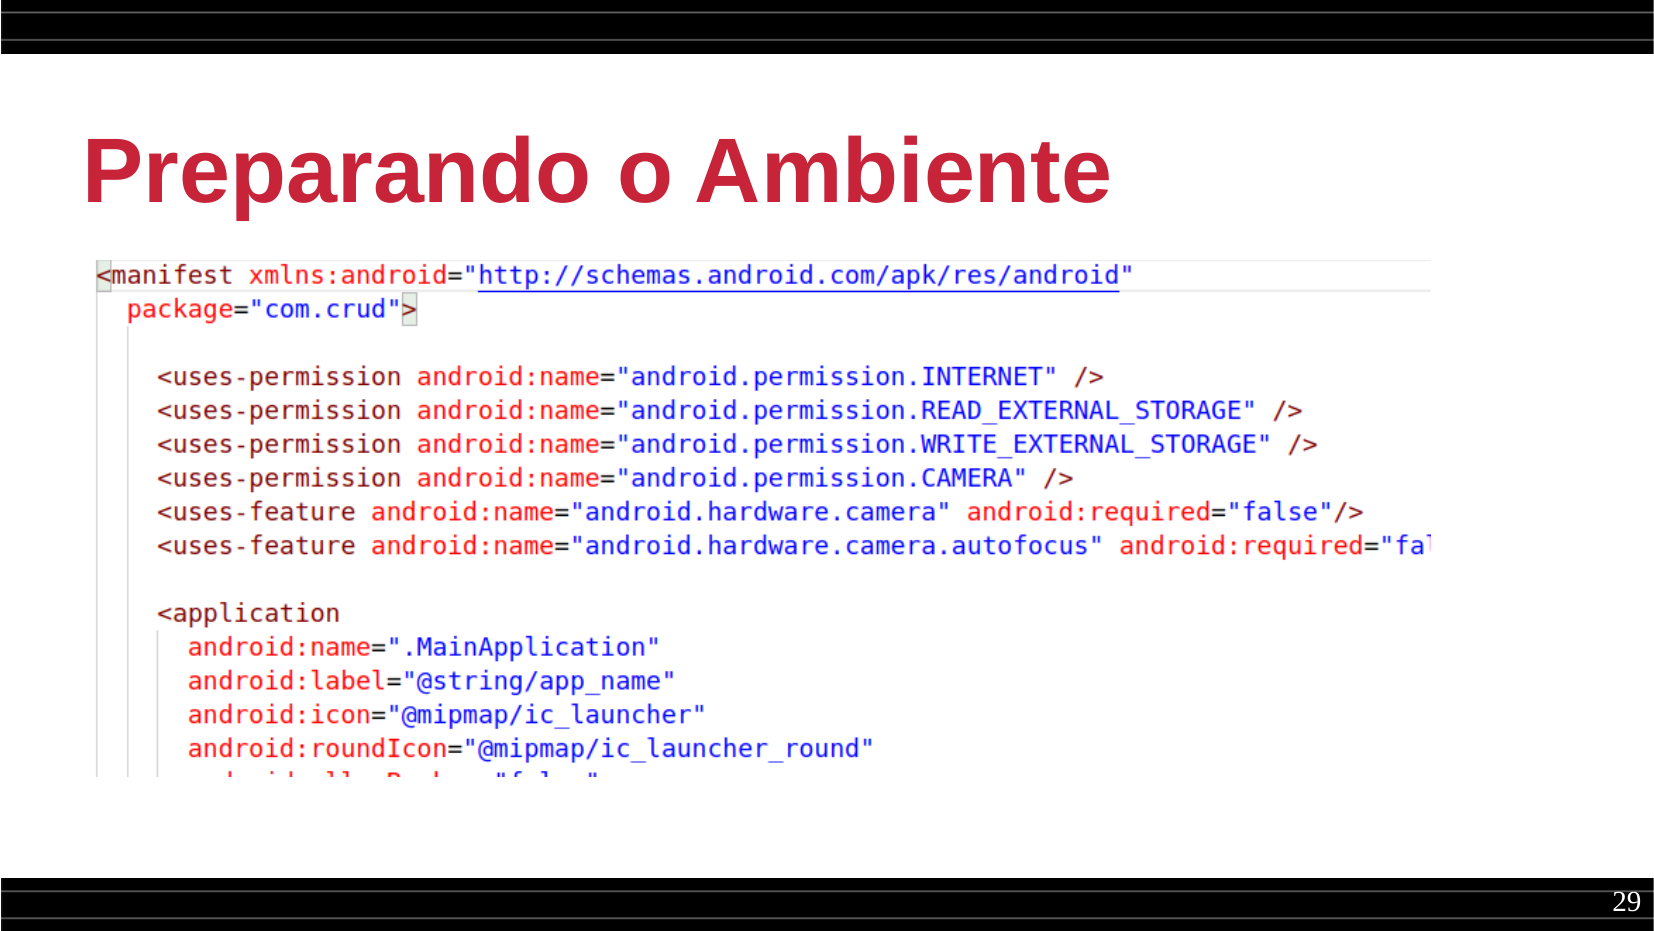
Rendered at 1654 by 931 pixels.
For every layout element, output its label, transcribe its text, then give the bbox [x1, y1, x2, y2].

picture [85, 260, 1431, 777]
picture [1, 878, 1654, 931]
title Preparando o Ambiente [82, 92, 1571, 249]
picture [1, 0, 1654, 54]
